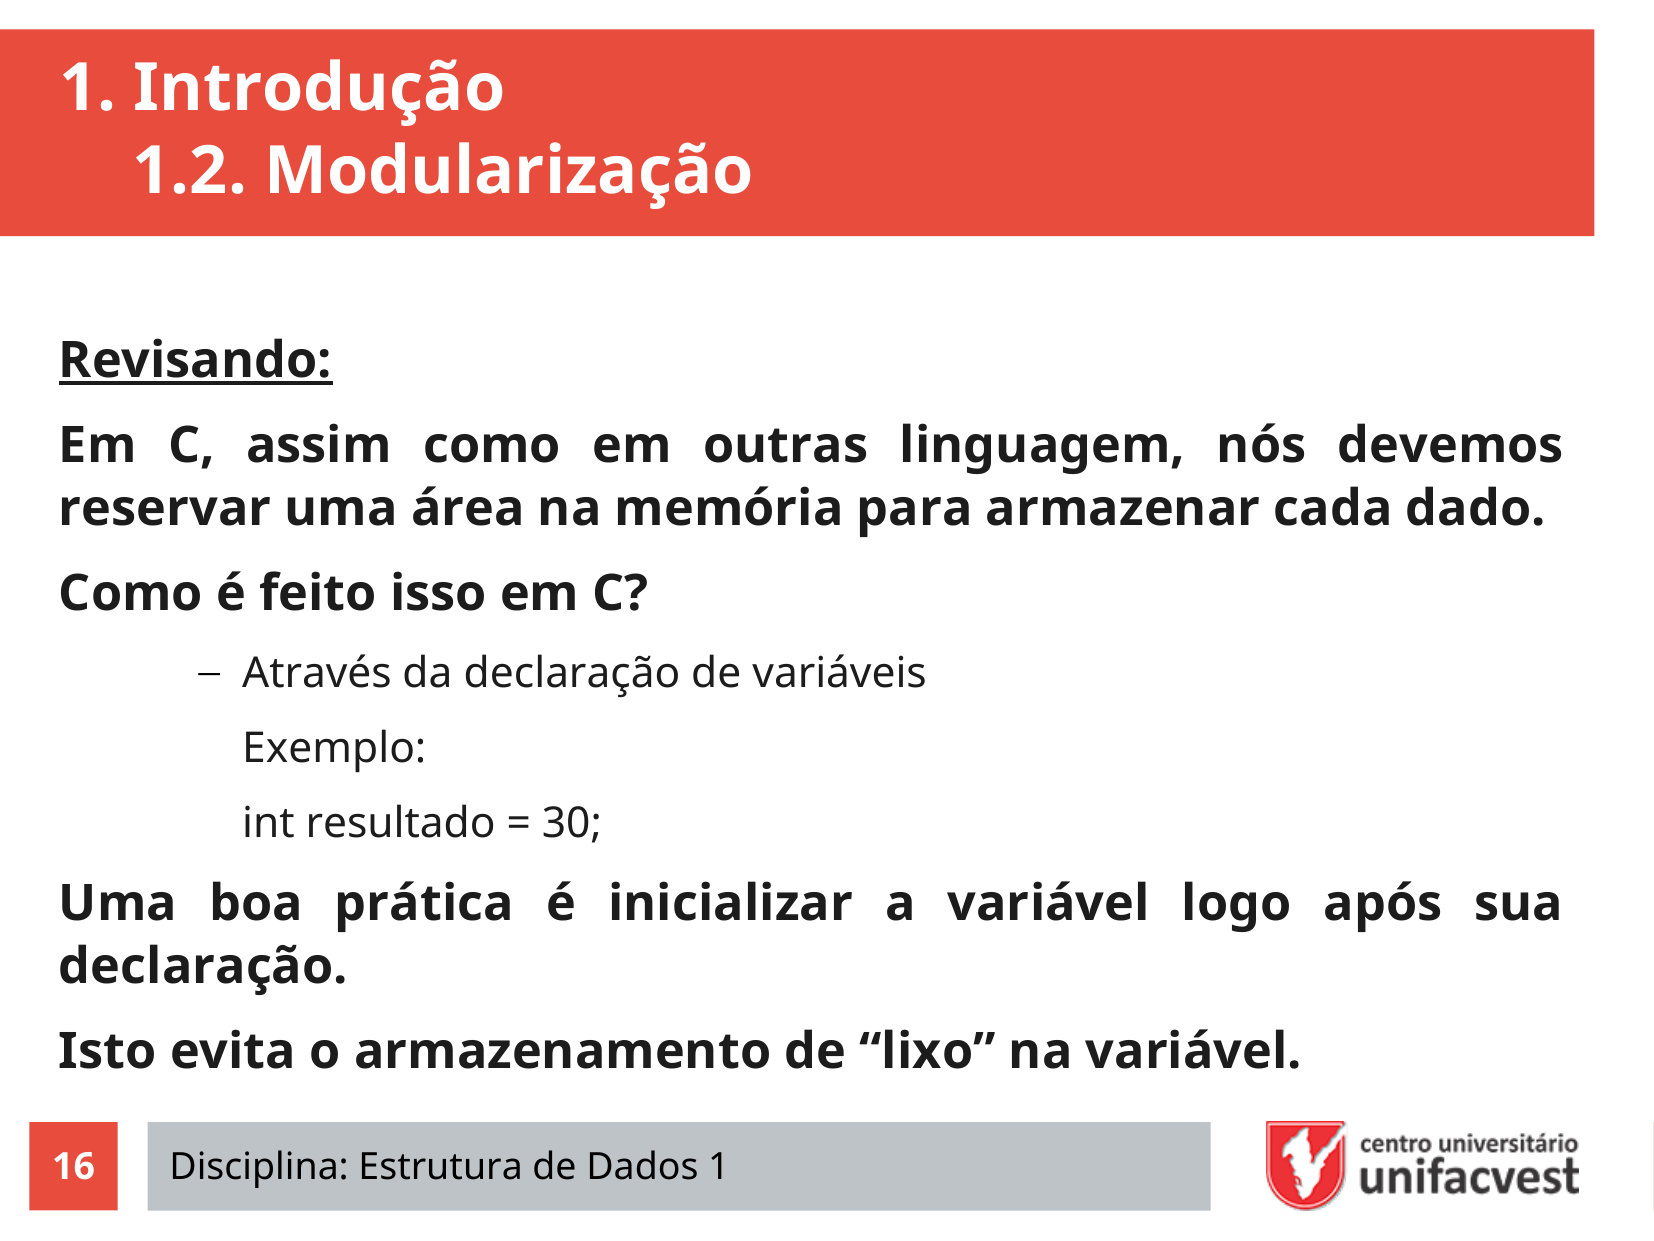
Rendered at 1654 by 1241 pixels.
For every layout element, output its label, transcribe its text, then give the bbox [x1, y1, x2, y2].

text_box [1238, 1120, 1654, 1212]
title 1. Introdução 1.2. Modularização [59, 59, 1595, 207]
list Revisando: Em C, assim como em outras linguagem, nós devemos reservar uma área na memória para armazenar cada dado. Como é feito isso em C? Através da declaração de variáveis Exemplo: int resultado = 30; Uma boa prática é inicializar a variável logo após sua declaração. Isto evita o armazenamento de “lixo” na variável. [59, 324, 1566, 1093]
picture [1266, 1121, 1579, 1211]
text_box Disciplina: Estrutura de Dados 1 [154, 1132, 1205, 1196]
